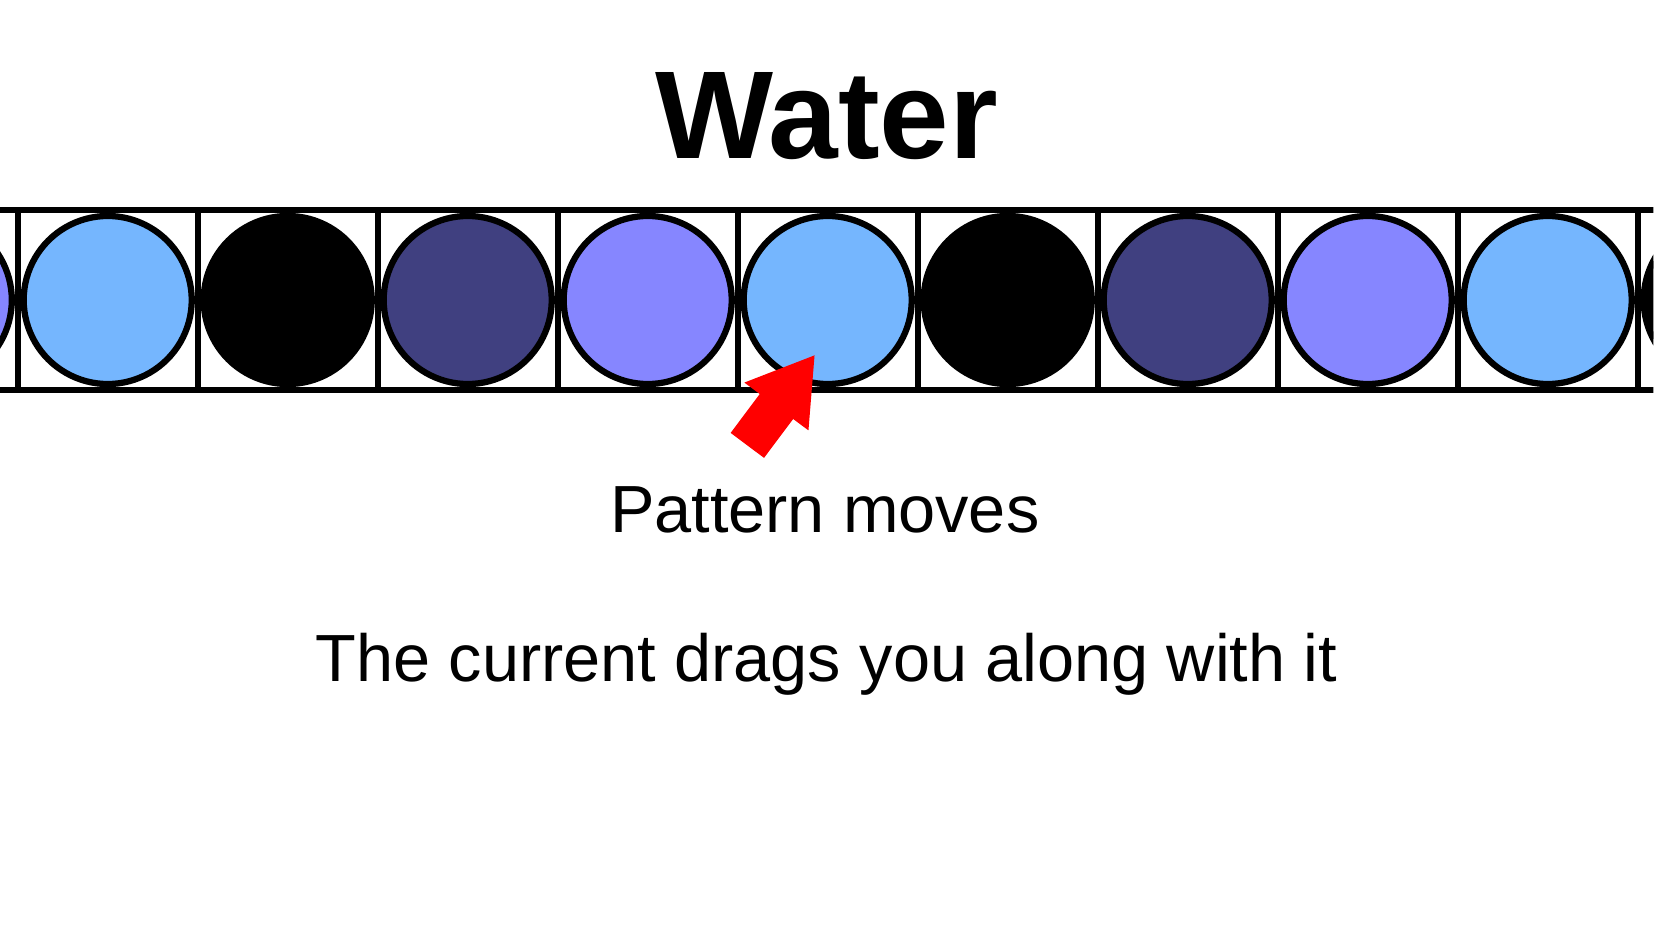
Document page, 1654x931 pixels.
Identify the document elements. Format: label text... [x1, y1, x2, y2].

text_box Pattern moves [420, 465, 1231, 555]
subtitle The current drags you along with it [82, 391, 1571, 929]
text_box [0, 210, 1654, 391]
title Water [82, 37, 1571, 193]
